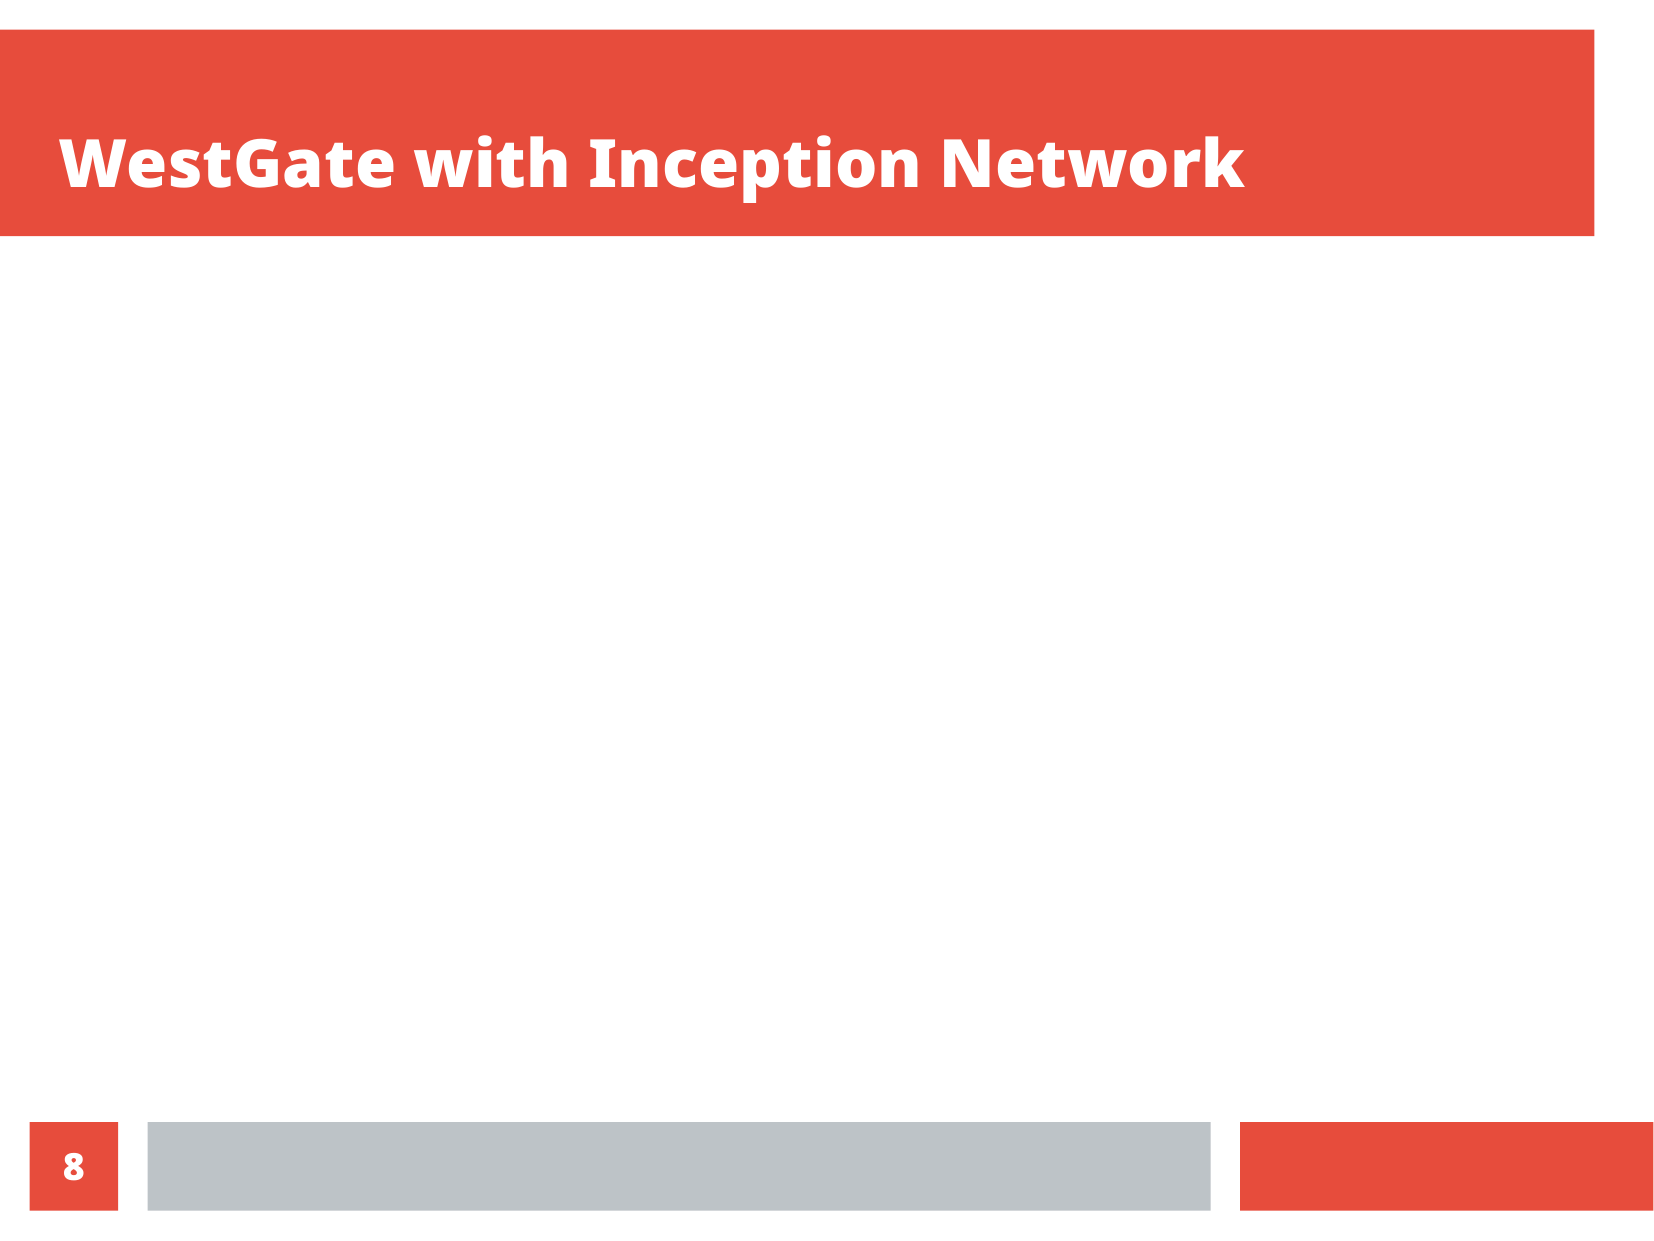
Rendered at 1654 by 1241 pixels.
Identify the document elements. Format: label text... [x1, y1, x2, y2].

title WestGate with Inception Network [59, 59, 1595, 207]
